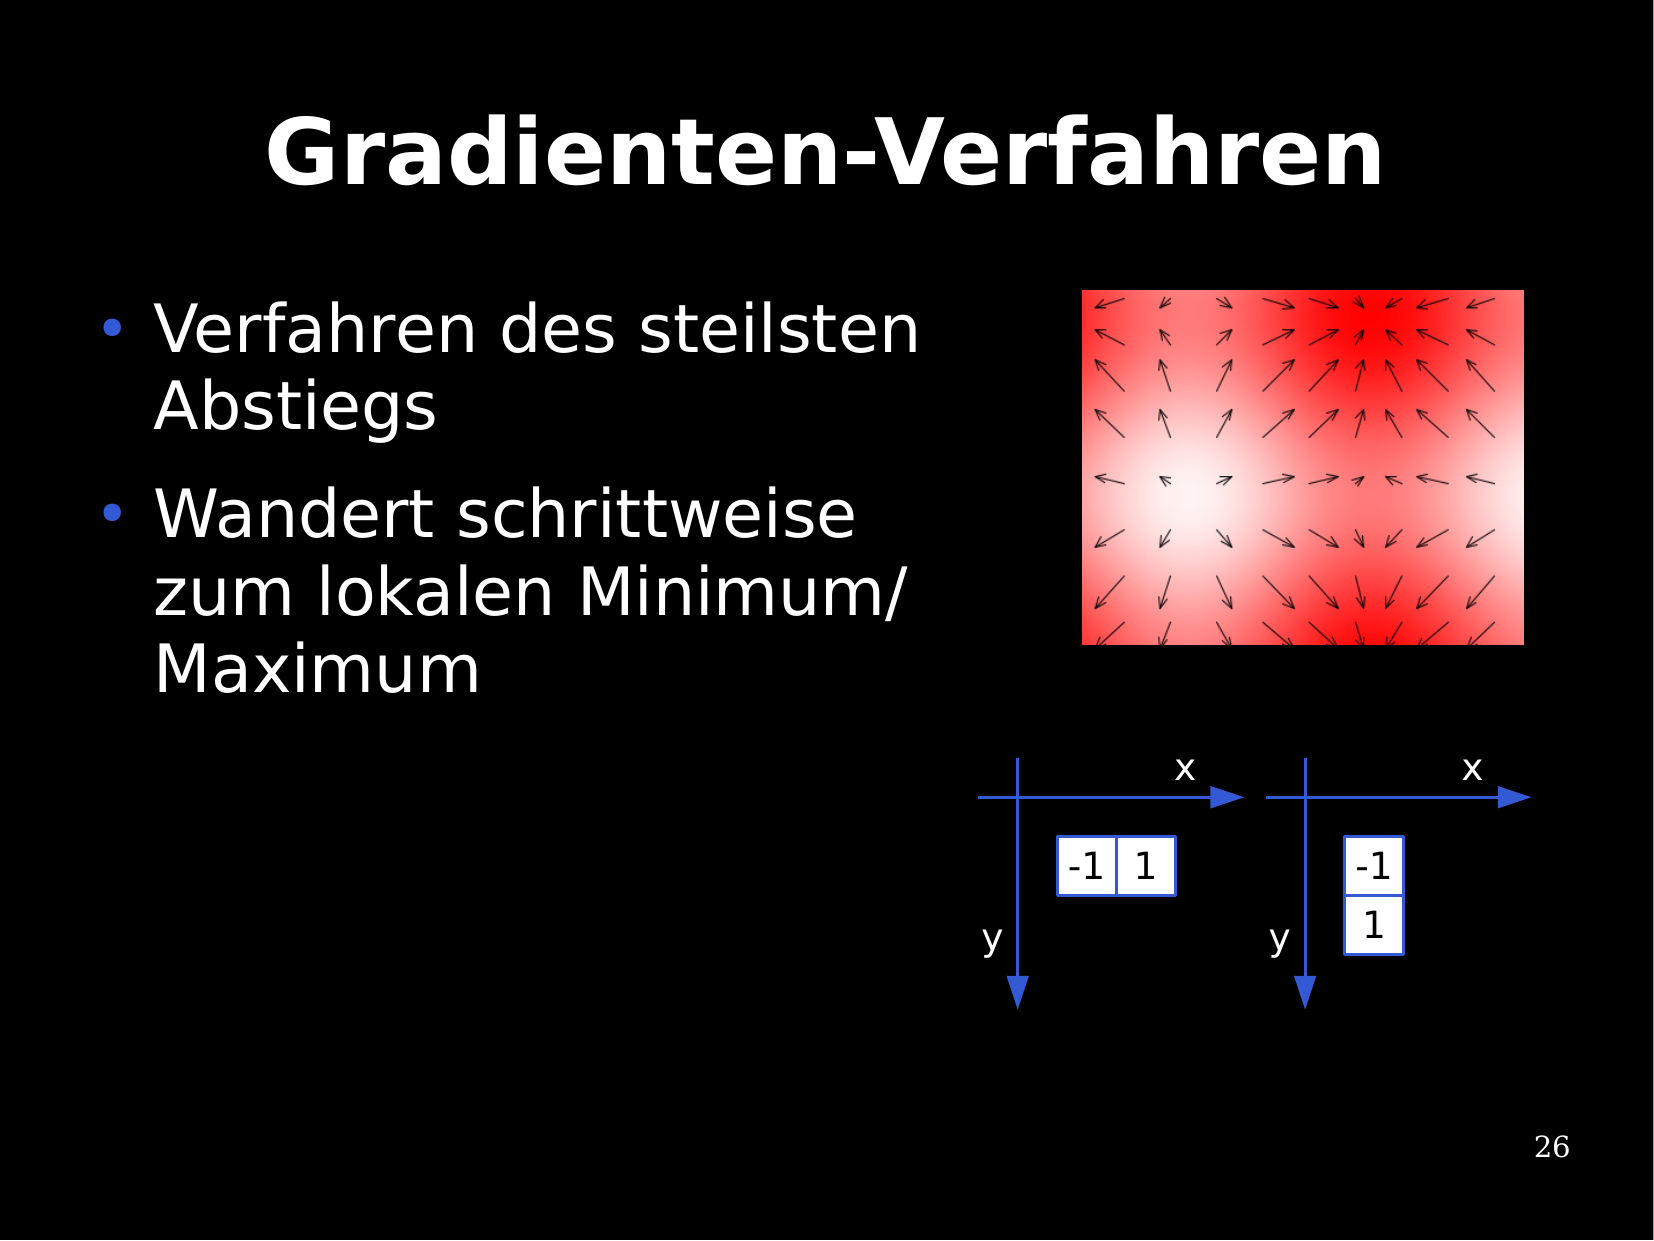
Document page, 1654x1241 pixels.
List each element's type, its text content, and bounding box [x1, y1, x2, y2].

text_box 1 [1116, 836, 1176, 896]
title Gradienten-Verfahren [82, 49, 1571, 257]
picture [1082, 290, 1524, 645]
text_box x [1446, 738, 1526, 797]
list Verfahren des steilsten Abstiegs Wandert schrittweise zum lokalen Minimum/ Maximum [82, 290, 1538, 1010]
text_box 1 [1344, 895, 1404, 955]
text_box y [1253, 908, 1333, 967]
text_box -1 [1057, 836, 1116, 896]
text_box x [1159, 738, 1239, 797]
text_box -1 [1344, 836, 1404, 895]
text_box y [966, 908, 1046, 967]
